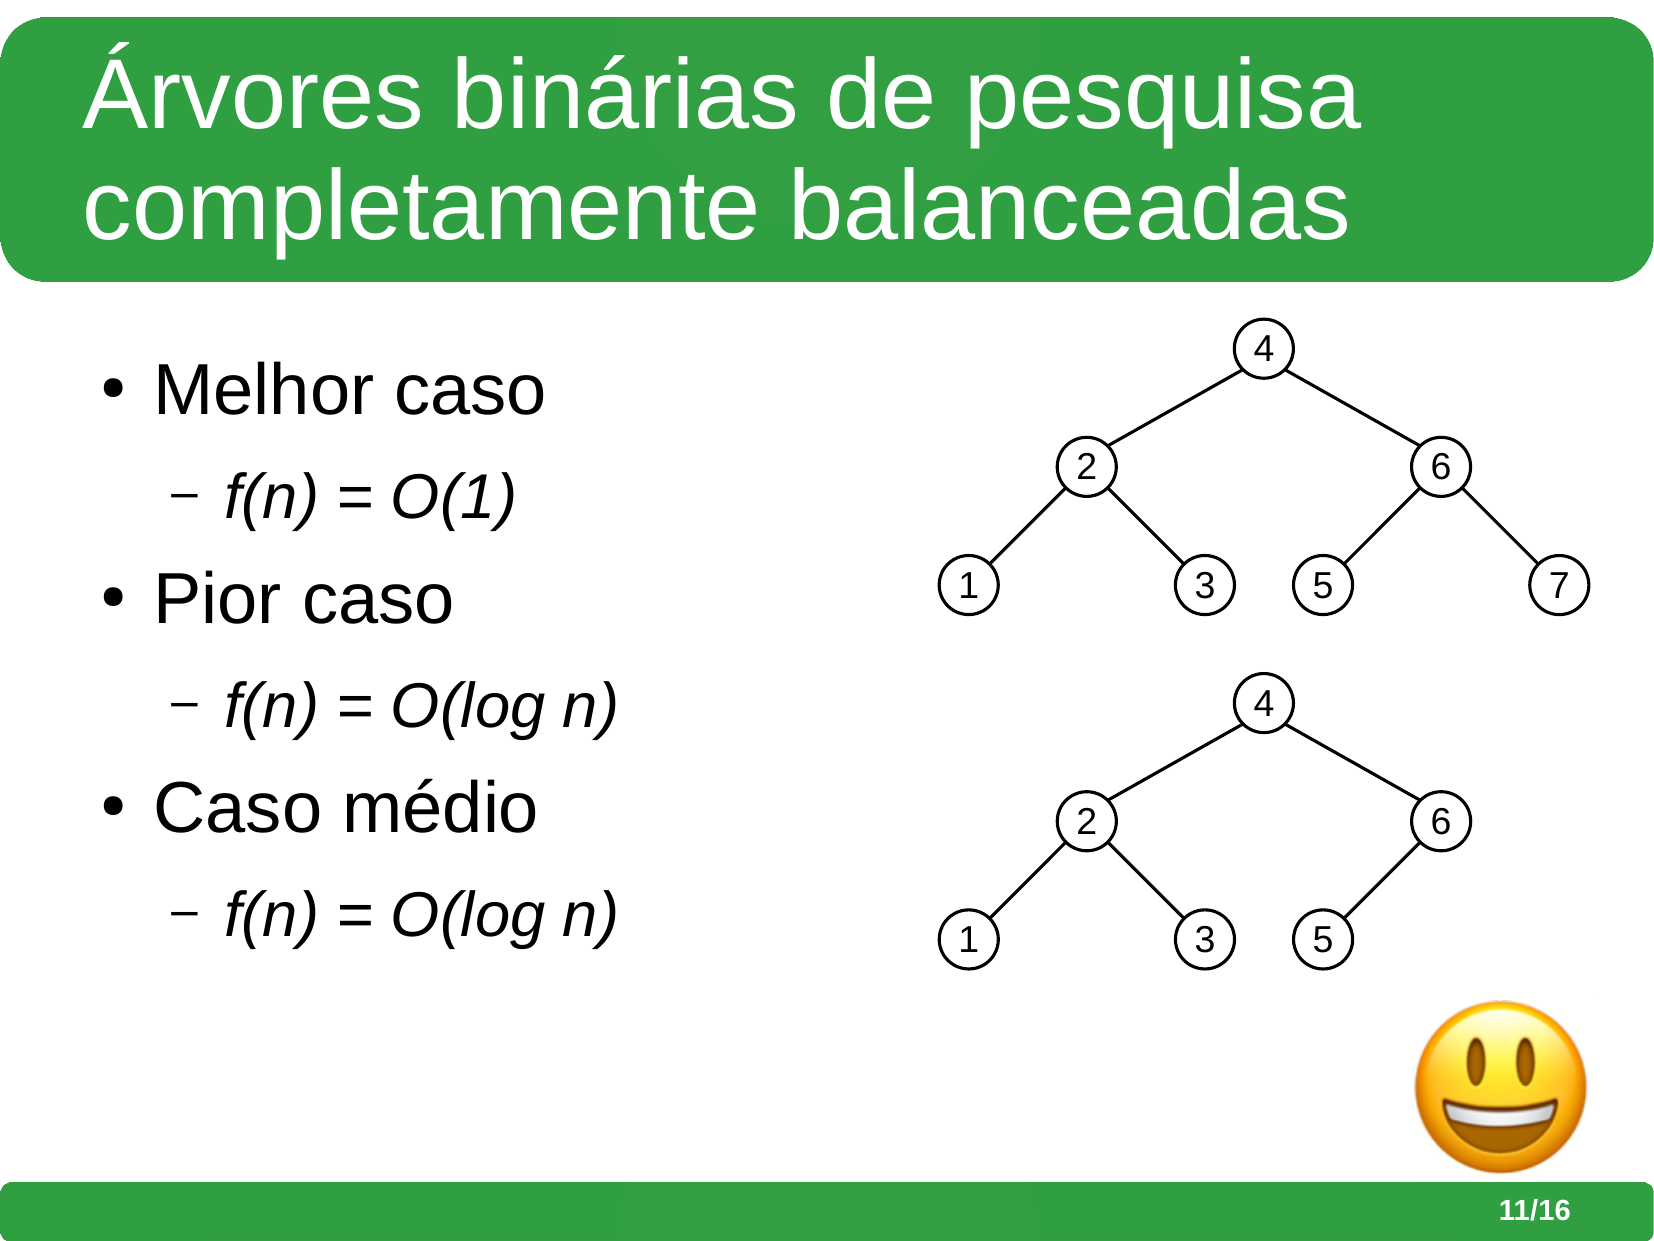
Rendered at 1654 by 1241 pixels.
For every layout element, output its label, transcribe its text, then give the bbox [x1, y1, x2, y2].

title Árvores binárias de pesquisa completamente balanceadas [82, 38, 1571, 261]
text_box 3 [1175, 909, 1235, 969]
list Melhor caso f(n) = O(1) Pior caso f(n) = O(log n) Caso médio f(n) = O(log n) [82, 349, 809, 1069]
text_box 6 [1411, 437, 1471, 497]
text_box 3 [1175, 555, 1235, 615]
text_box 1 [939, 555, 999, 615]
text_box 1 [939, 909, 999, 969]
text_box 4 [1234, 319, 1294, 379]
text_box 5 [1293, 555, 1353, 615]
text_box 7 [1529, 555, 1589, 615]
picture [1407, 993, 1595, 1182]
text_box 6 [1411, 791, 1471, 851]
text_box 2 [1057, 791, 1117, 851]
text_box 4 [1234, 673, 1294, 733]
text_box 5 [1293, 909, 1353, 969]
text_box 2 [1057, 437, 1117, 497]
